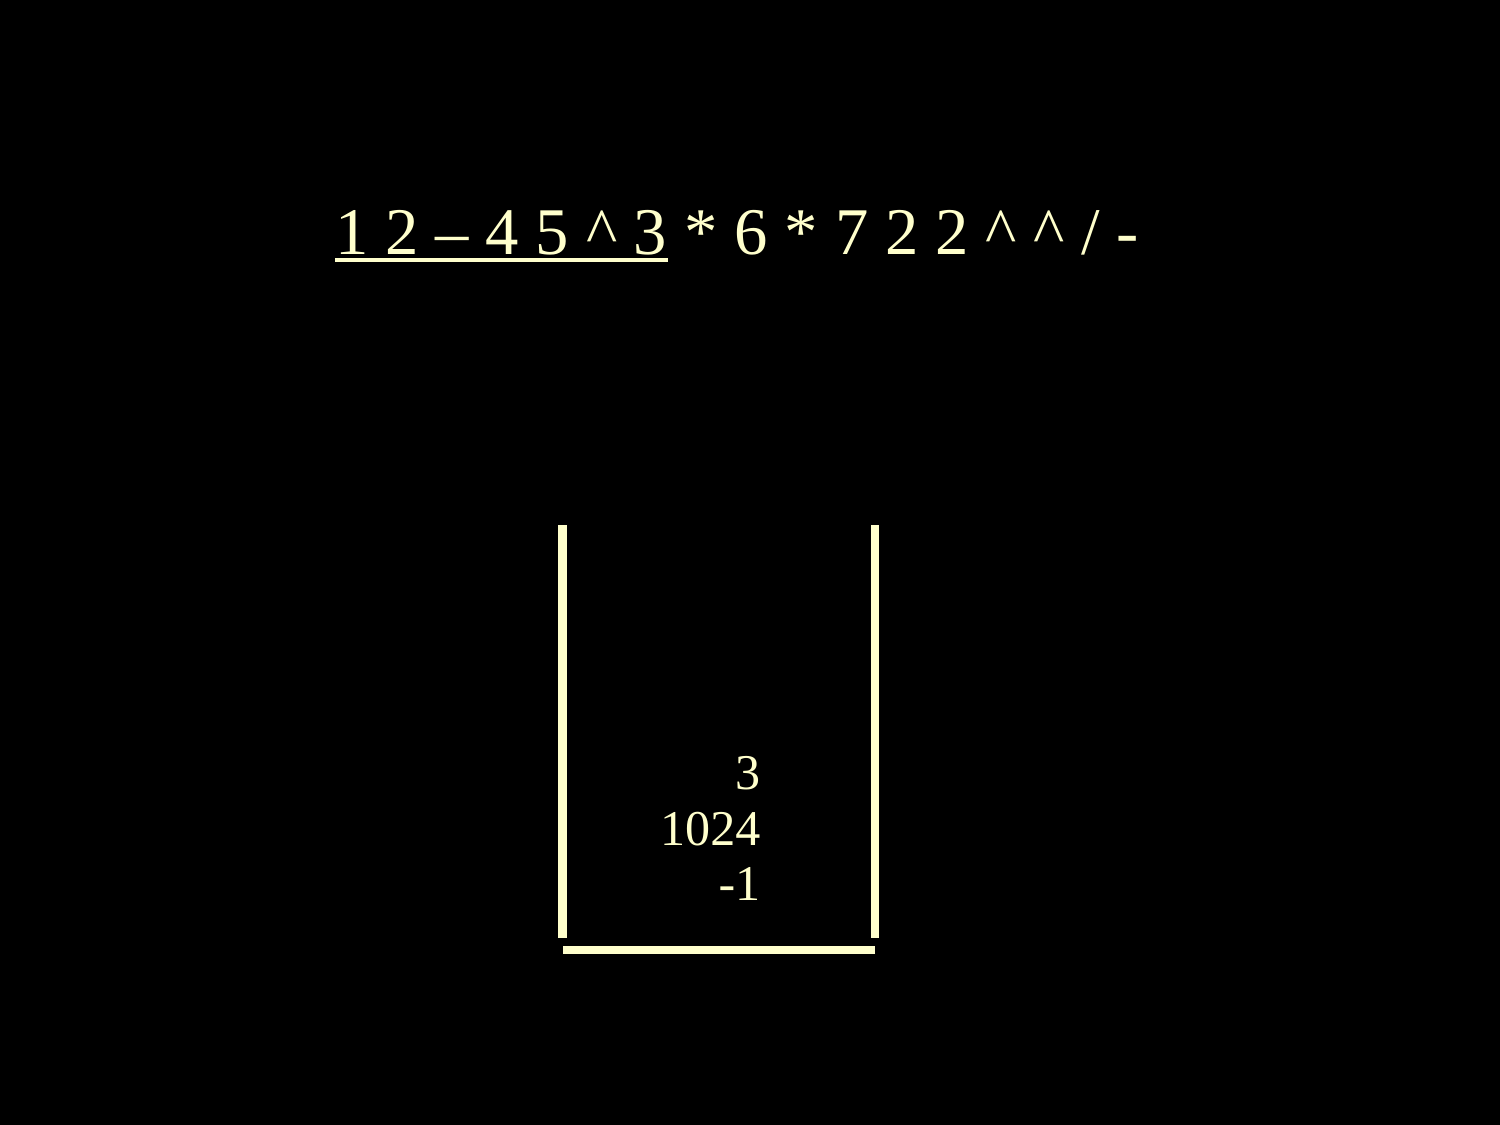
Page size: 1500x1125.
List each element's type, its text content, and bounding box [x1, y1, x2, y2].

text_box 3 1024 -1 [599, 737, 775, 919]
text_box 1 2 – 4 5 ^ 3 * 6 * 7 2 2 ^ ^ / - [320, 187, 1155, 277]
